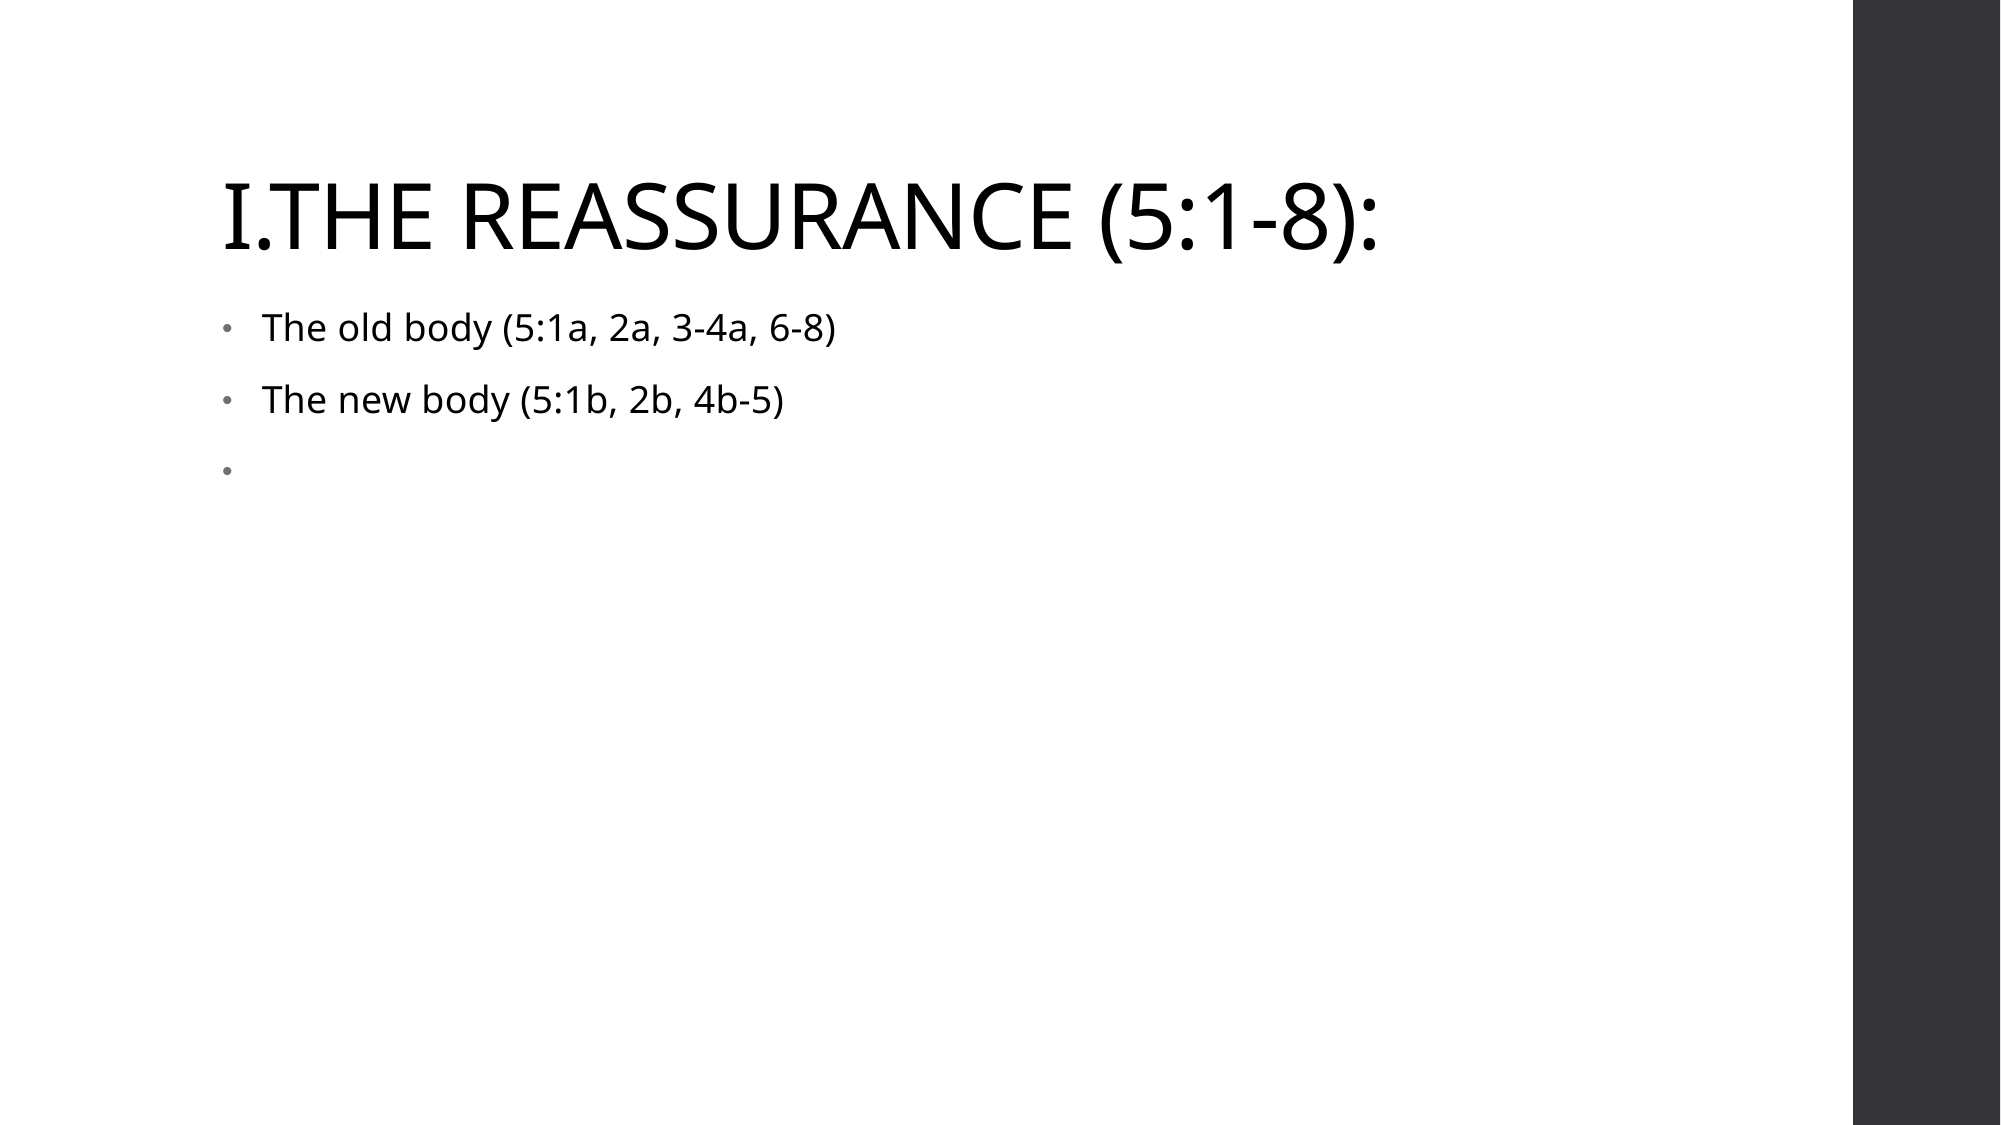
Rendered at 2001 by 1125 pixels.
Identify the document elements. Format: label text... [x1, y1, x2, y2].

list The old body (5:1a, 2a, 3-4a, 6-8) The new body (5:1b, 2b, 4b-5) [206, 299, 1617, 1014]
title I.THE REASSURANCE (5:1-8): [206, 60, 1797, 278]
